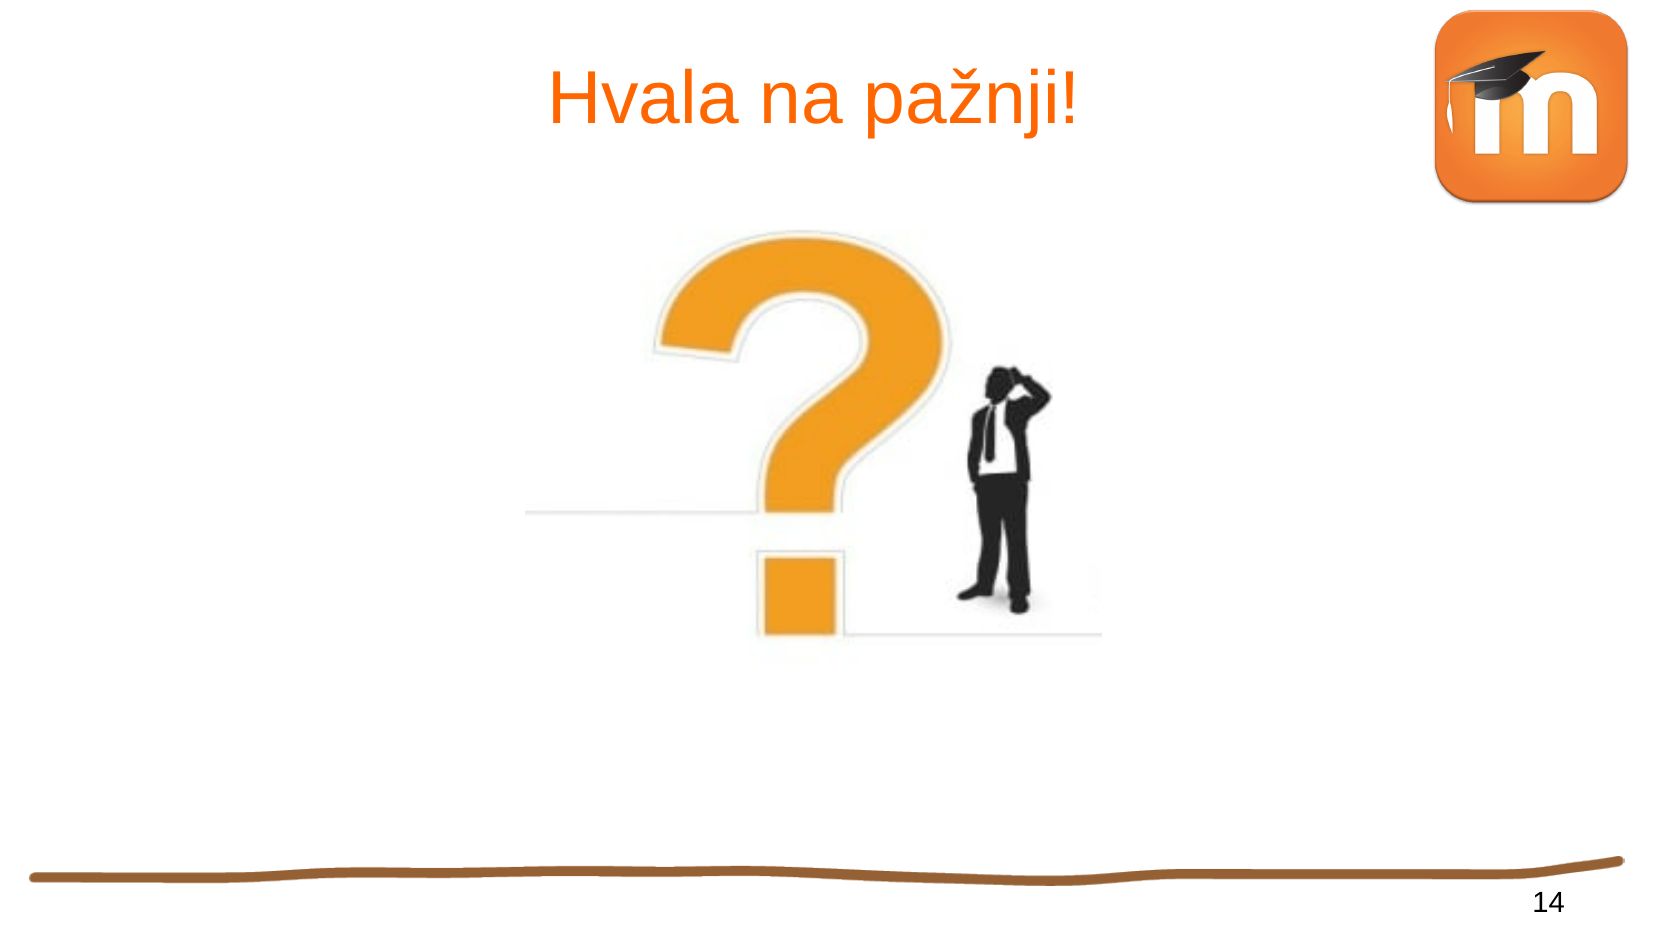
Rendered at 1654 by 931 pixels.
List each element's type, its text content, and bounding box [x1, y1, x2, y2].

title Hvala na pažnji! [90, 0, 1425, 196]
picture [525, 187, 1102, 826]
picture [1425, 0, 1637, 212]
picture [29, 856, 1625, 886]
